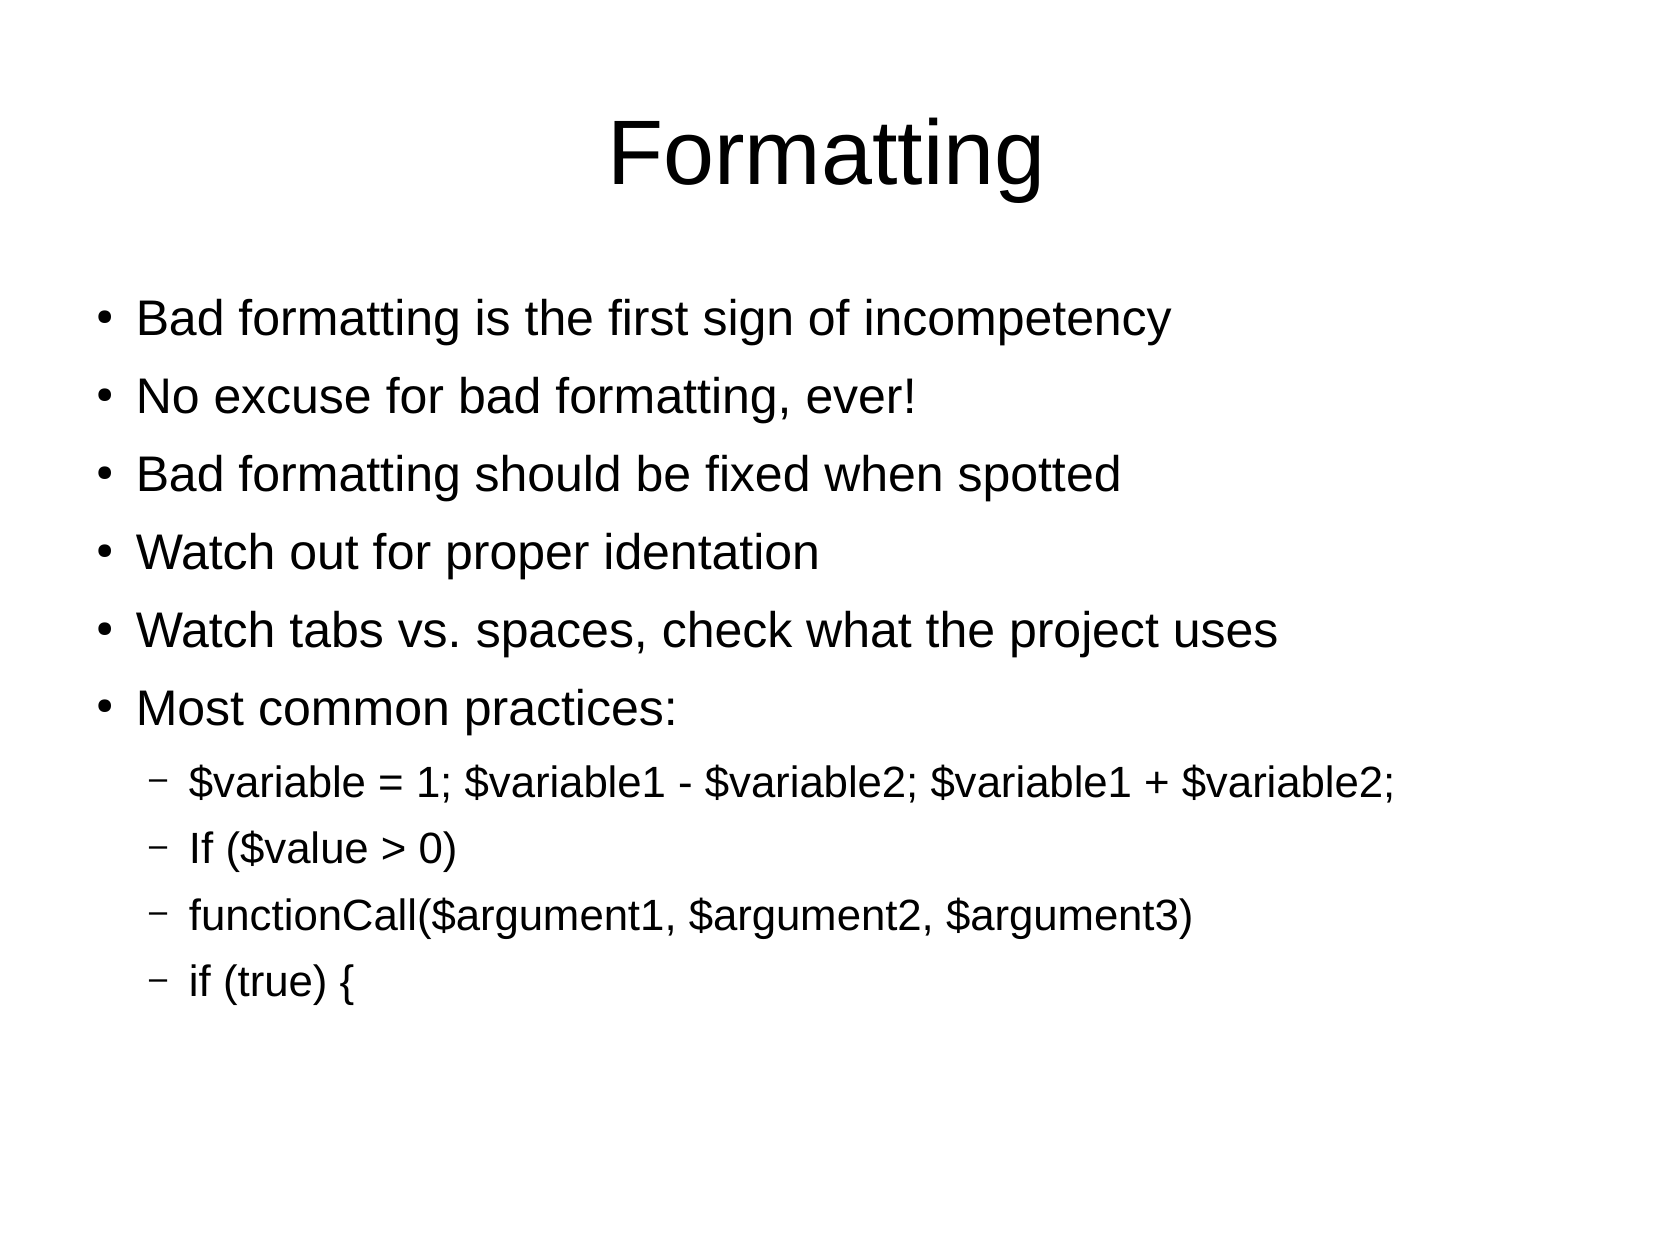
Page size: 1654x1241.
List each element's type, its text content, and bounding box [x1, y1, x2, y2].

list Bad formatting is the first sign of incompetency No excuse for bad formatting, ever! Bad formatting should be fixed when spotted Watch out for proper identation Watch tabs vs. spaces, check what the project uses Most common practices: $variable = 1; $variable1 - $variable2; $variable1 + $variable2; If ($value > 0) functionCall($argument1, $argument2, $argument3) if (true) { [82, 290, 1571, 1010]
title Formatting [82, 49, 1571, 257]
